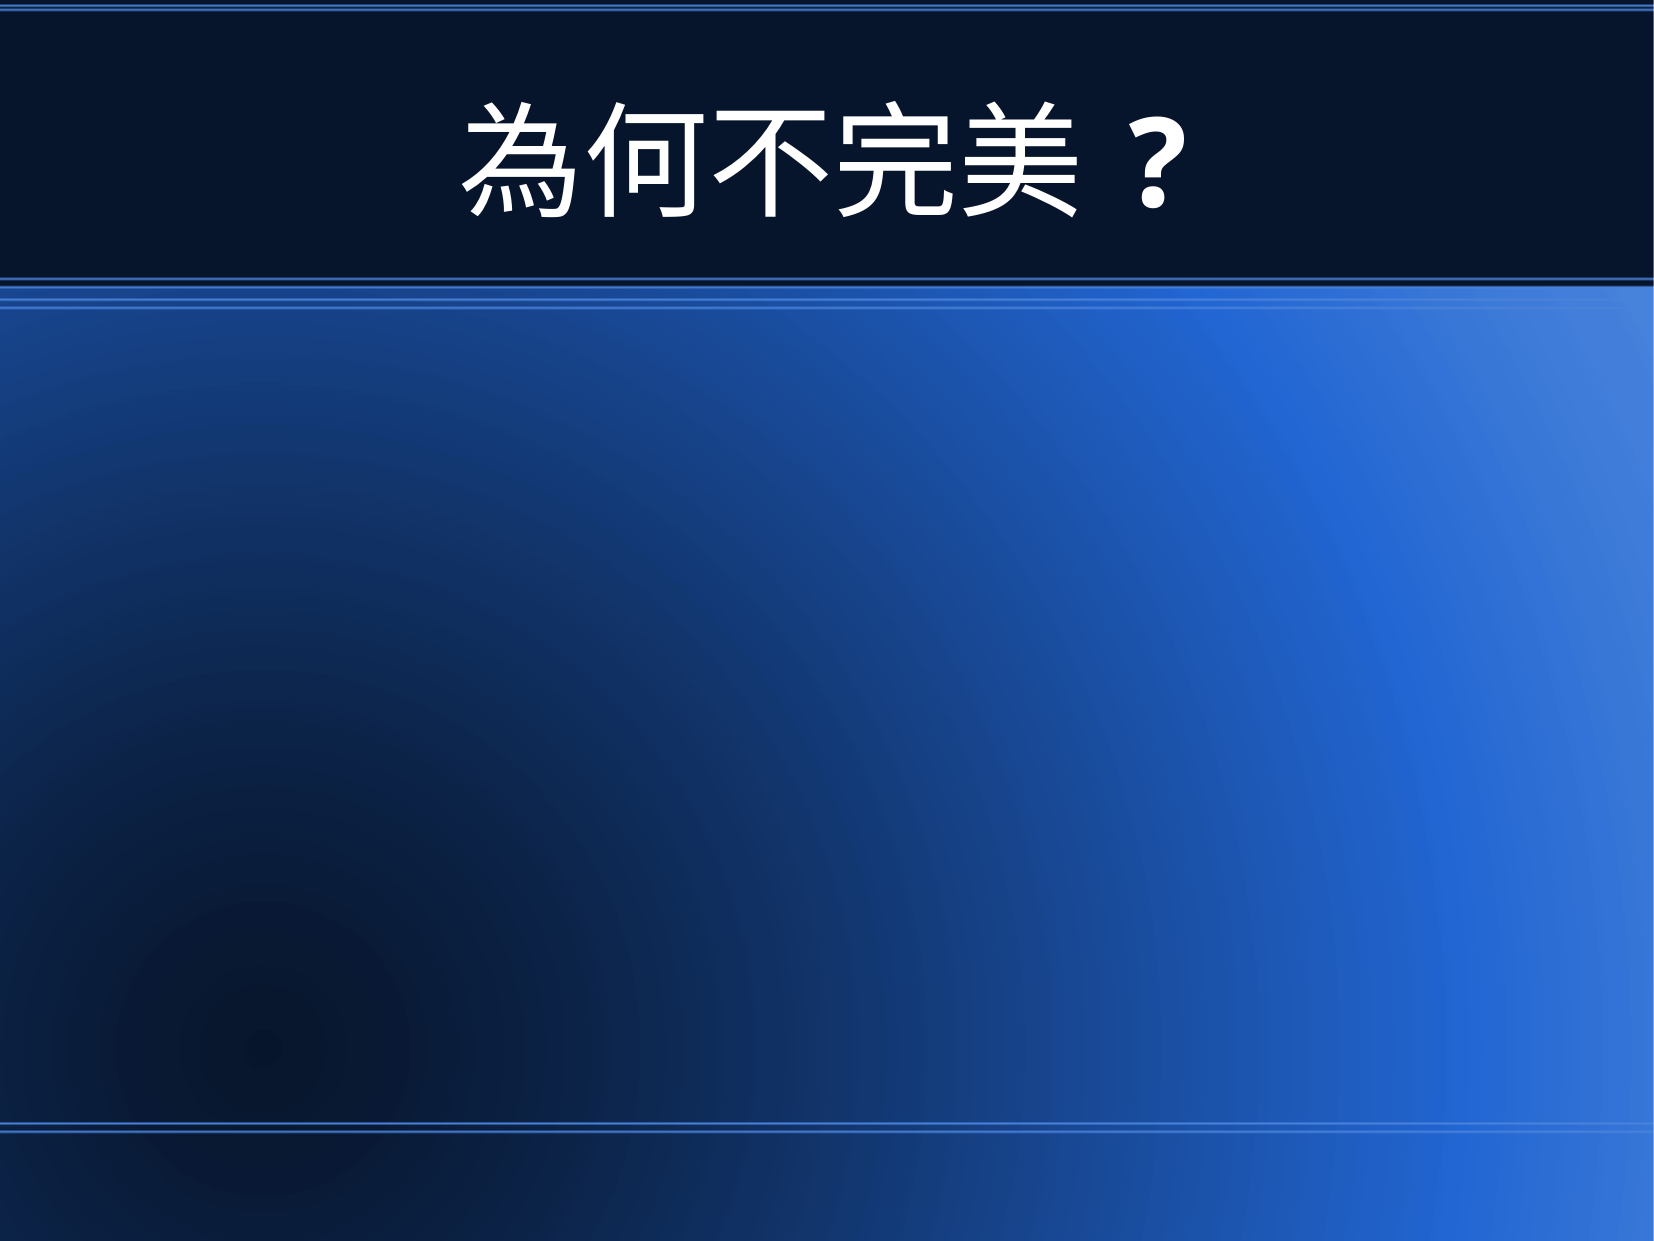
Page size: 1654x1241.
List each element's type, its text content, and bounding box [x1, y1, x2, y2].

title 為何不完美? [82, 49, 1571, 257]
picture [0, 0, 1654, 1241]
